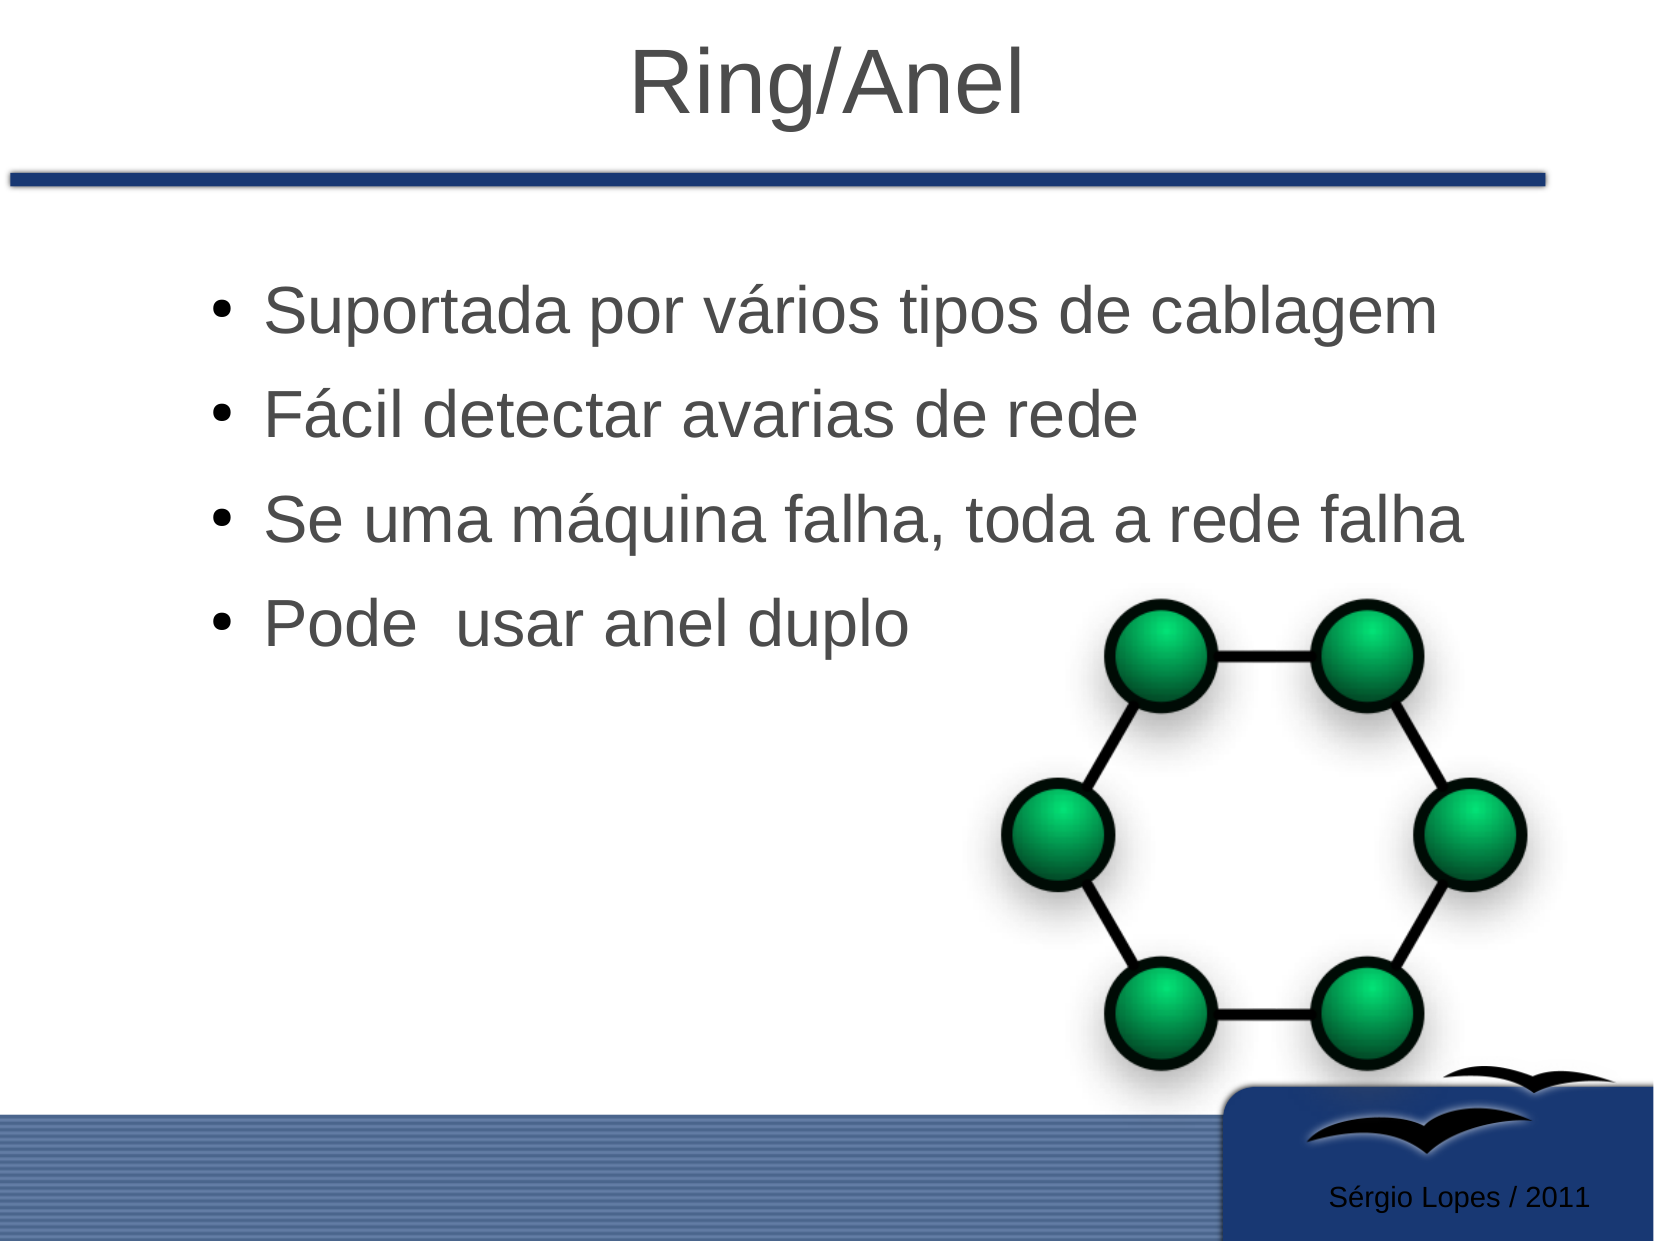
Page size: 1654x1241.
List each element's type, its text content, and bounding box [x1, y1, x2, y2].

text_box Sérgio Lopes / 2011 [1328, 1181, 1588, 1214]
list Suportada por vários tipos de cablagem Fácil detectar avarias de rede Se uma máquina falha, toda a rede falha Pode usar anel duplo [121, 273, 1534, 1056]
picture [0, 0, 1654, 1241]
title Ring/Anel [121, 0, 1534, 164]
